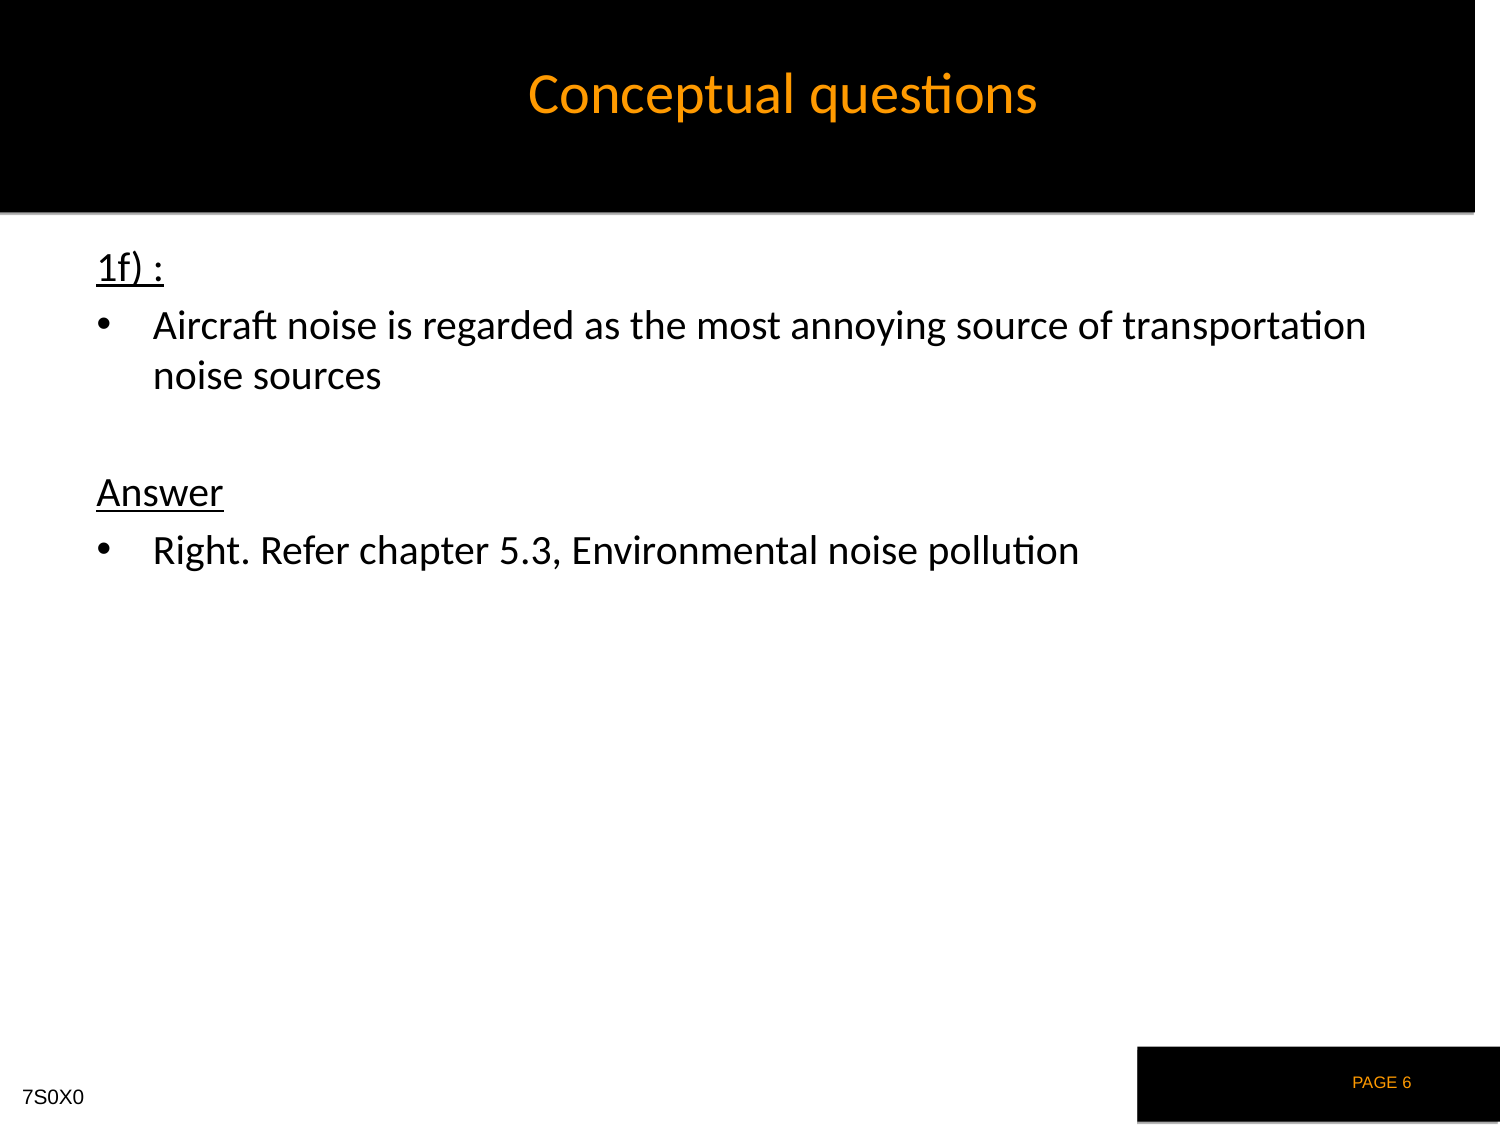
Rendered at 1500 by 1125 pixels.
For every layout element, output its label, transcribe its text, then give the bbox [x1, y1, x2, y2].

text_box PAGE 6 [1352, 1066, 1453, 1098]
text_box [0, 0, 1475, 213]
text_box Conceptual questions [125, 48, 1442, 200]
text_box [1137, 1046, 1500, 1122]
text_box 7S0X0 [22, 1080, 613, 1112]
list 1f) : Aircraft noise is regarded as the most annoying source of transportation noise sources Answer Right. Refer chapter 5.3, Environmental noise pollution [81, 232, 1394, 882]
